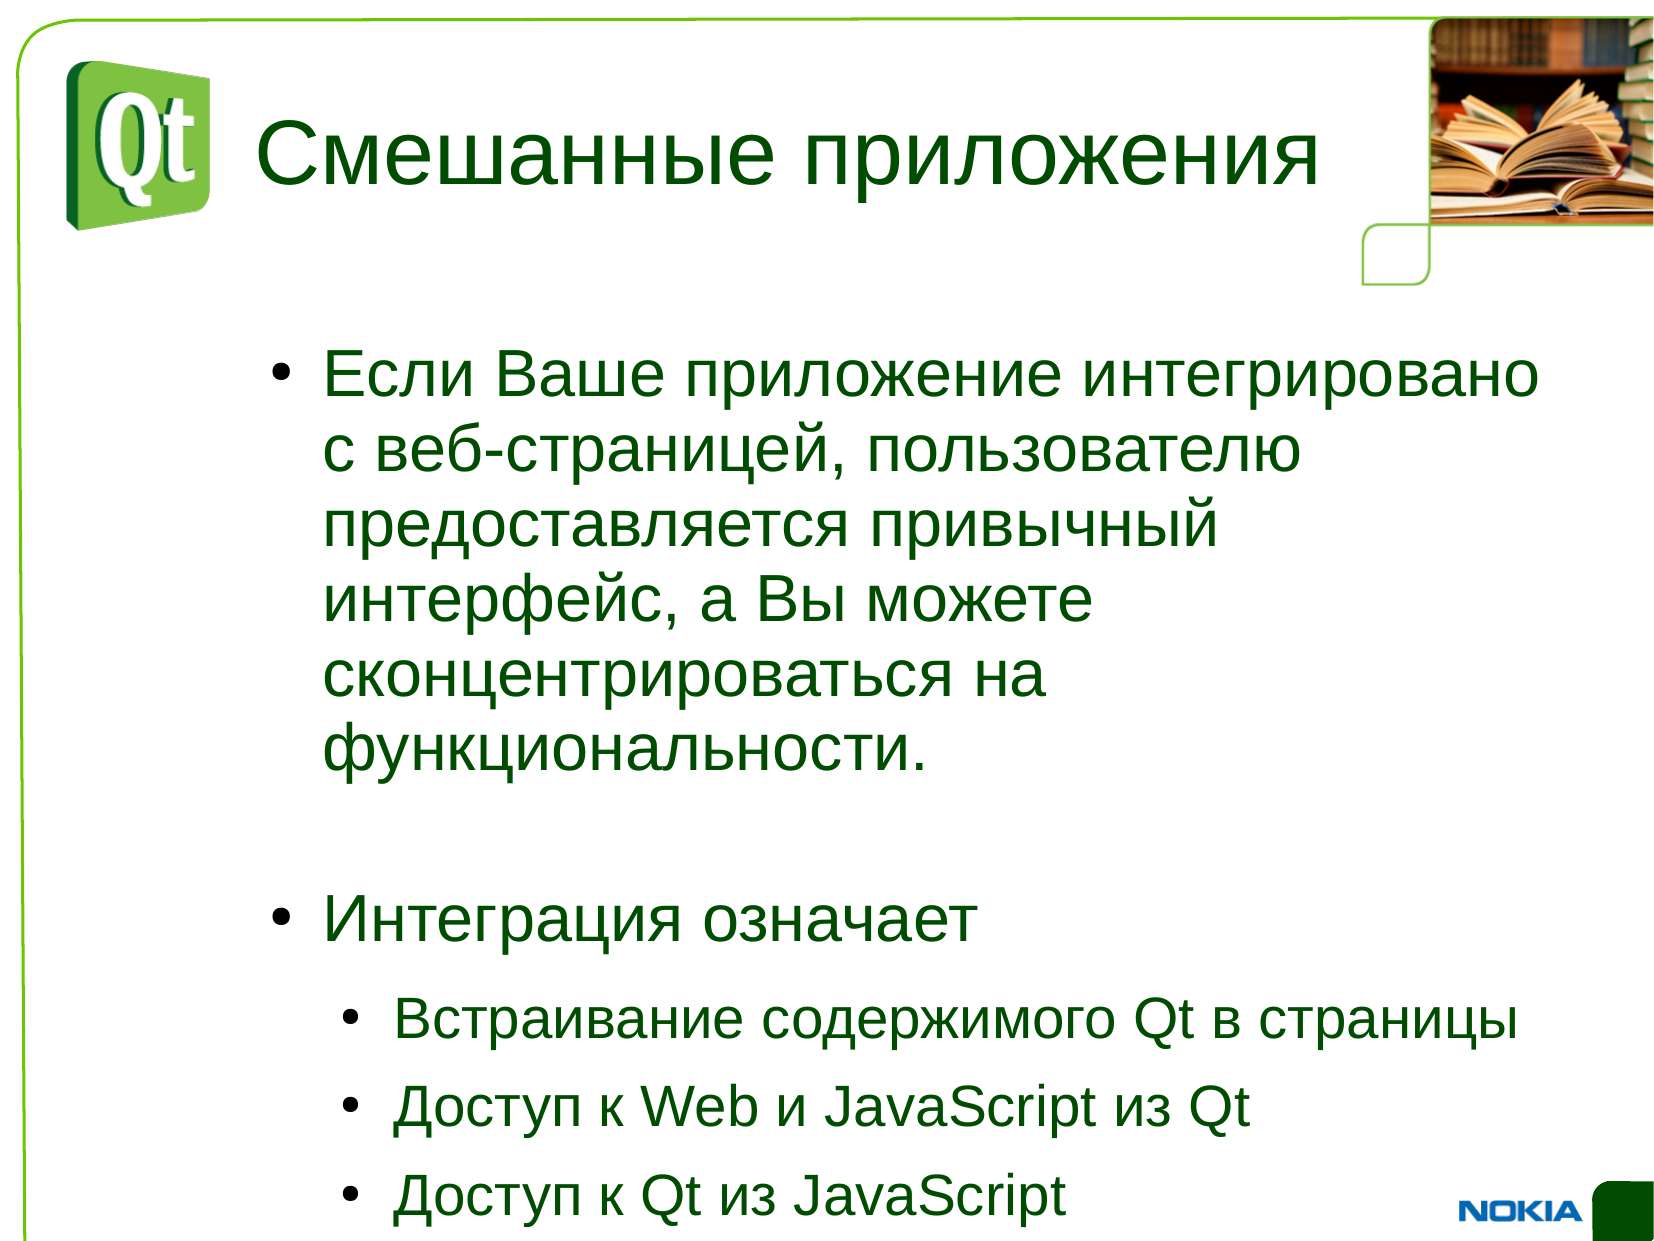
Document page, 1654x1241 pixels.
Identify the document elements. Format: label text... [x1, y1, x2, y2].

title Смешанные приложения [251, 49, 1327, 257]
picture [1338, 5, 1654, 306]
list Если Ваше приложение интегрировано с веб-страницей, пользователю предоставляется привычный интерфейс, а Вы можете сконцентрироваться на функциональности. Интеграция означает Встраивание содержимого Qt в страницы Доступ к Web и JavaScript из Qt Доступ к Qt из JavaScript [251, 336, 1571, 1228]
picture [1571, 1200, 1583, 1222]
picture [66, 61, 210, 231]
